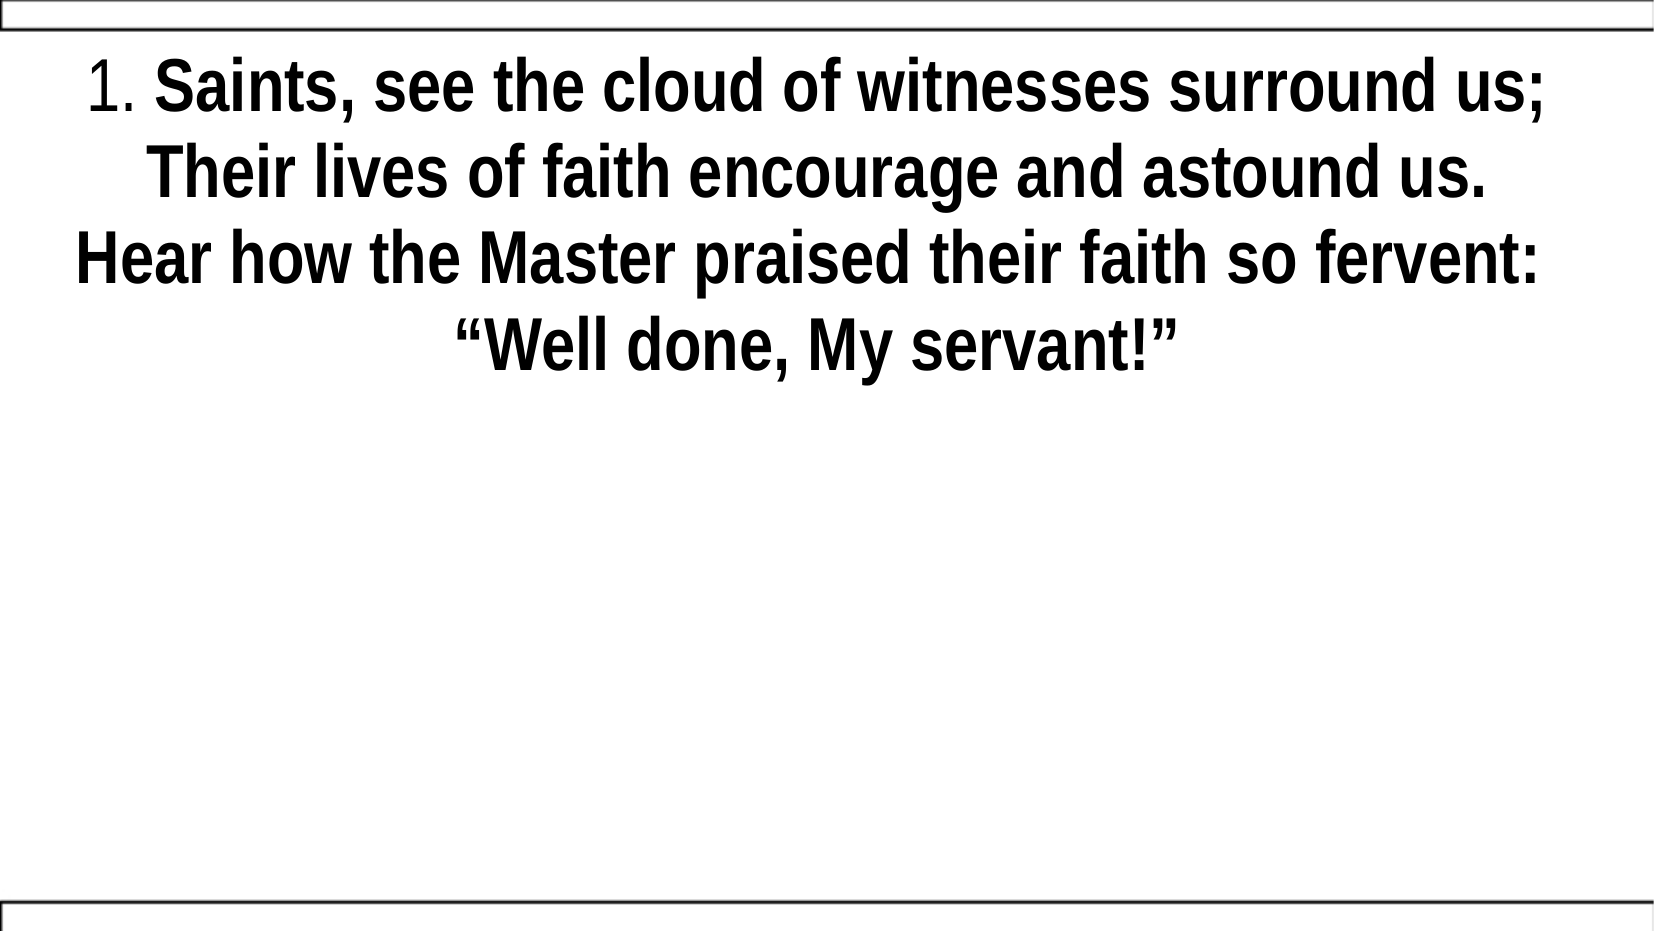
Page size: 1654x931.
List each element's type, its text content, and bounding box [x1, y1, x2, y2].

text_box 1. Saints, see the cloud of witnesses surround us; Their lives of faith encourage and astound us. Hear how the Master praised their faith so fervent: “Well done, My servant!” [59, 33, 1575, 481]
picture [0, 0, 1654, 931]
